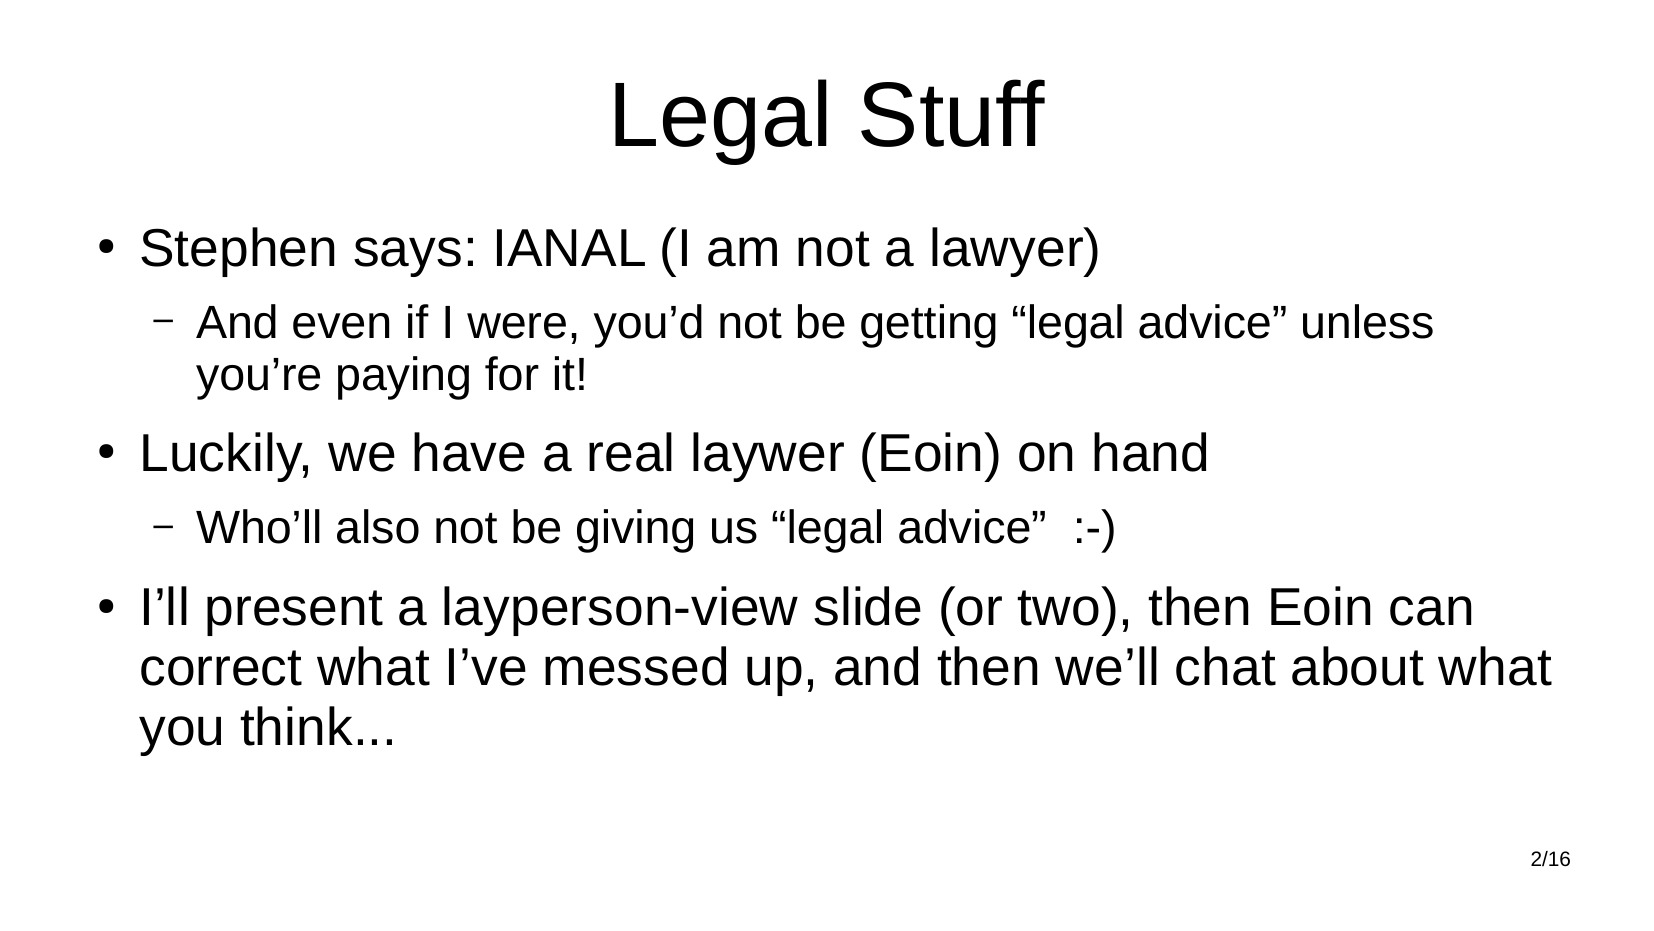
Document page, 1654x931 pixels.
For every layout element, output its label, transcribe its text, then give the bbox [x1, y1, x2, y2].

list Stephen says: IANAL (I am not a lawyer) And even if I were, you’d not be getting “legal advice” unless you’re paying for it! Luckily, we have a real laywer (Eoin) on hand Who’ll also not be giving us “legal advice” :-) I’ll present a layperson-view slide (or two), then Eoin can correct what I’ve messed up, and then we’ll chat about what you think... [82, 217, 1571, 758]
title Legal Stuff [82, 37, 1571, 193]
